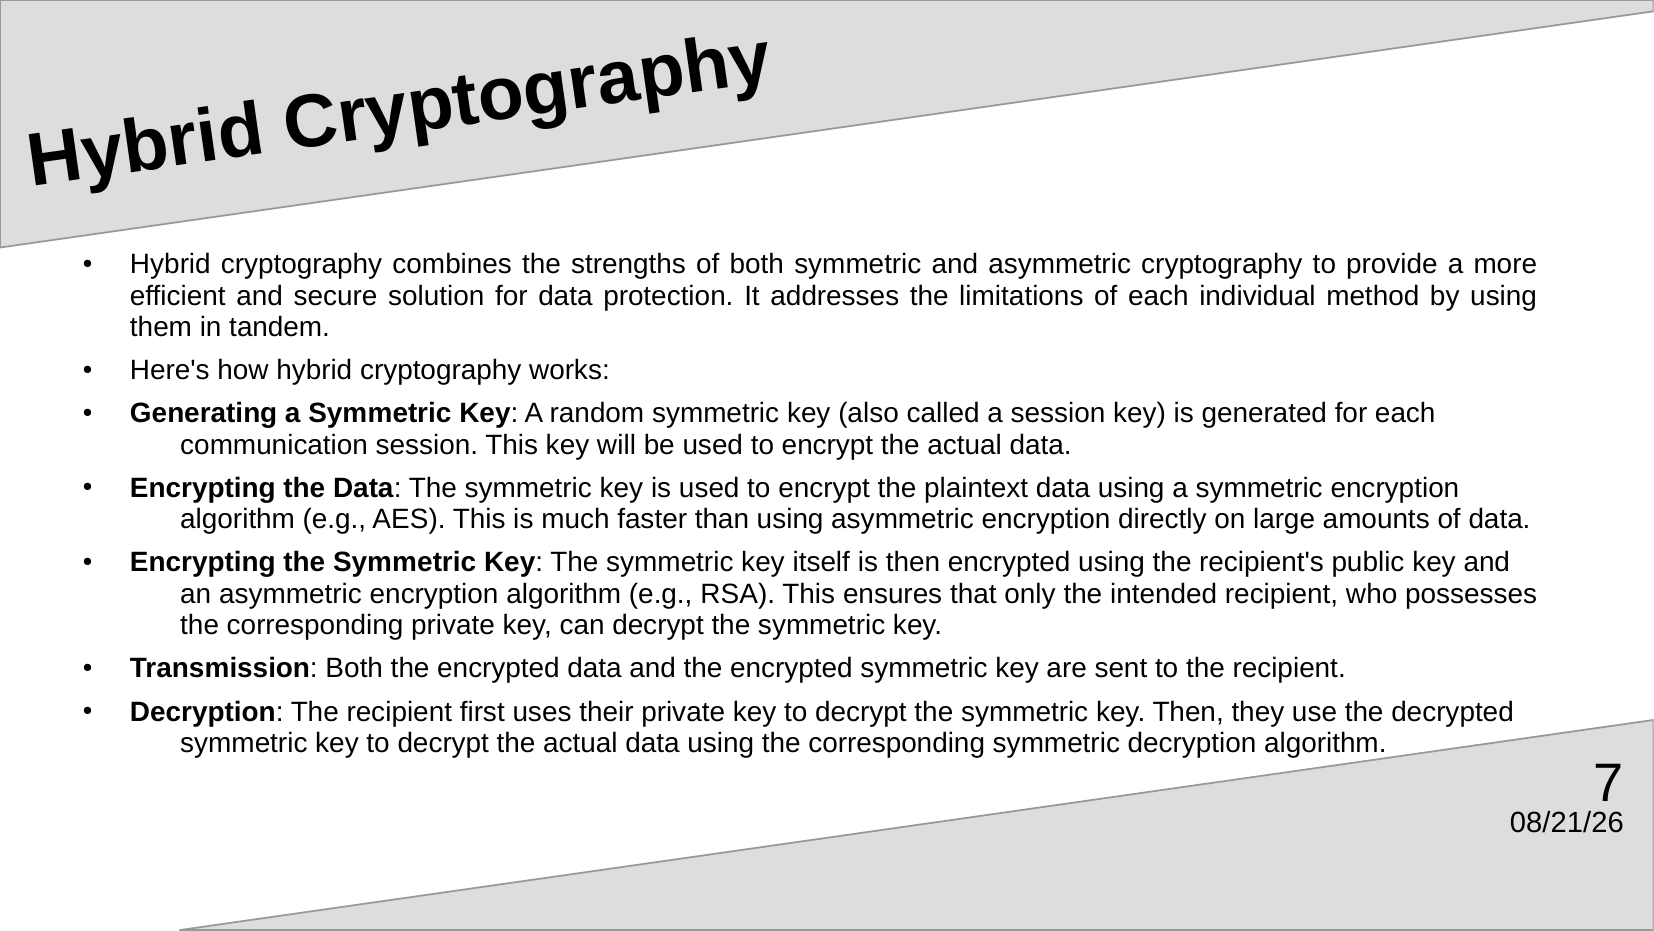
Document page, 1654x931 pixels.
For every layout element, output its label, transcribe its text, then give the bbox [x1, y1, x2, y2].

title Hybrid Cryptography [16, 0, 1501, 239]
list Hybrid cryptography combines the strengths of both symmetric and asymmetric cryptography to provide a more efficient and secure solution for data protection. It addresses the limitations of each individual method by using them in tandem. Here's how hybrid cryptography works: Generating a Symmetric Key: A random symmetric key (also called a session key) is generated for each communication session. This key will be used to encrypt the actual data. Encrypting the Data: The symmetric key is used to encrypt the plaintext data using a symmetric encryption algorithm (e.g., AES). This is much faster than using asymmetric encryption directly on large amounts of data. Encrypting the Symmetric Key: The symmetric key itself is then encrypted using the recipient's public key and an asymmetric encryption algorithm (e.g., RSA). This ensures that only the intended recipient, who possesses the corresponding private key, can decrypt the symmetric key. Transmission: Both the encrypted data and the encrypted symmetric key are sent to the recipient. Decryption: The recipient first uses their private key to decrypt the symmetric key. Then, they use the decrypted symmetric key to decrypt the actual data using the corresponding symmetric decryption algorithm. [82, 248, 1538, 789]
